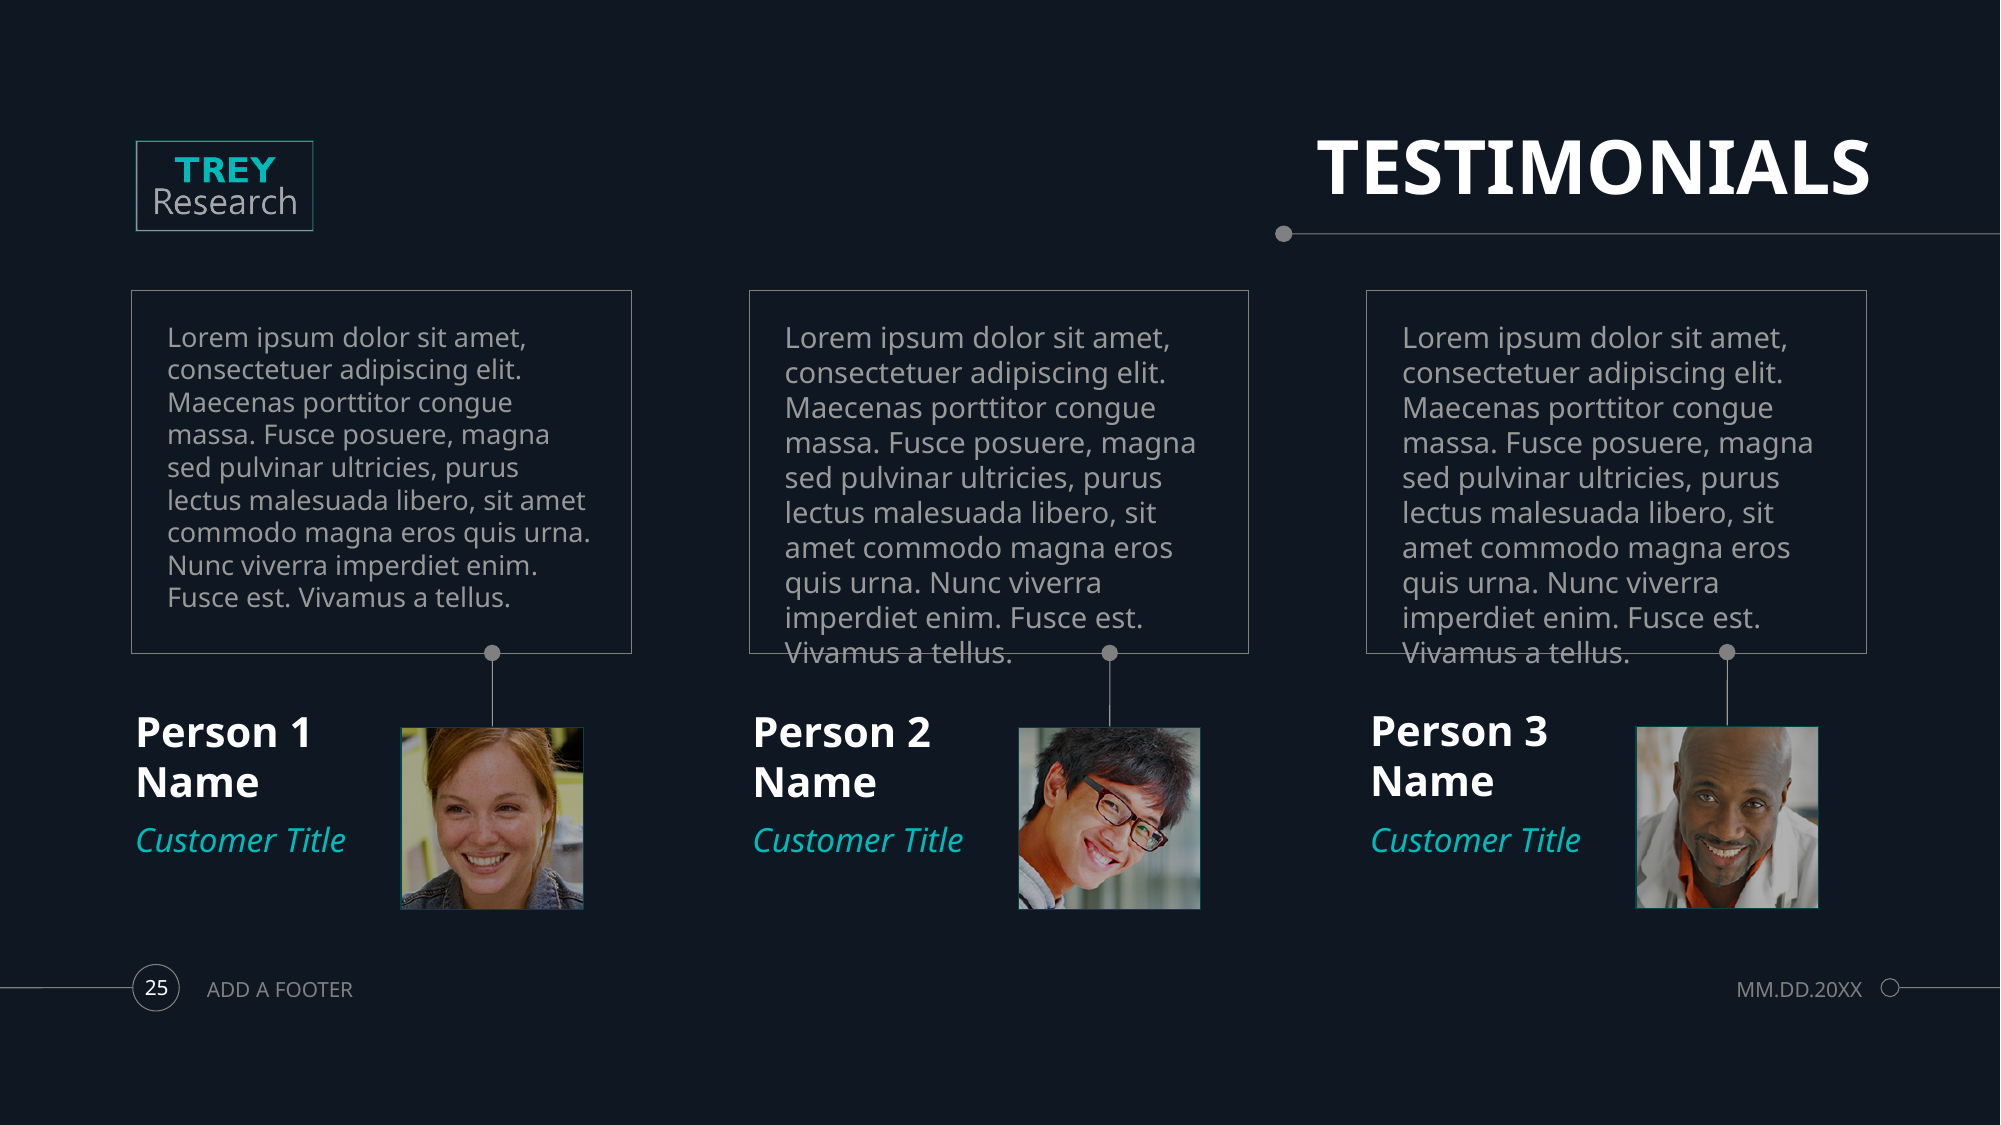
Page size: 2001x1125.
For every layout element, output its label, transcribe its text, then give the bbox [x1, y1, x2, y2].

list Person 2 Name [752, 687, 1019, 806]
title TESTIMONIALS [837, 116, 1873, 210]
picture [136, 141, 314, 231]
picture [1636, 726, 1818, 909]
picture [1018, 727, 1201, 910]
list Customer Title [752, 819, 1018, 874]
list Lorem ipsum dolor sit amet, consectetuer adipiscing elit. Maecenas porttitor congue massa. Fusce posuere, magna sed pulvinar ultricies, purus lectus malesuada libero, sit amet commodo magna eros quis urna. Nunc viverra imperdiet enim. Fusce est. Vivamus a tellus. [749, 290, 1249, 654]
picture [401, 727, 583, 910]
list Person 1 Name [134, 687, 402, 806]
list Person 3 Name [1369, 686, 1637, 806]
list Customer Title [134, 819, 400, 874]
list Lorem ipsum dolor sit amet, consectetuer adipiscing elit. Maecenas porttitor congue massa. Fusce posuere, magna sed pulvinar ultricies, purus lectus malesuada libero, sit amet commodo magna eros quis urna. Nunc viverra imperdiet enim. Fusce est. Vivamus a tellus. [131, 290, 632, 654]
slide_number MM.DD.20XX [1643, 964, 1863, 1014]
footer ADD A FOOTER [191, 964, 671, 1014]
list Lorem ipsum dolor sit amet, consectetuer adipiscing elit. Maecenas porttitor congue massa. Fusce posuere, magna sed pulvinar ultricies, purus lectus malesuada libero, sit amet commodo magna eros quis urna. Nunc viverra imperdiet enim. Fusce est. Vivamus a tellus. [1366, 290, 1867, 654]
list Customer Title [1369, 818, 1635, 873]
slide_number <number> [127, 964, 186, 1014]
